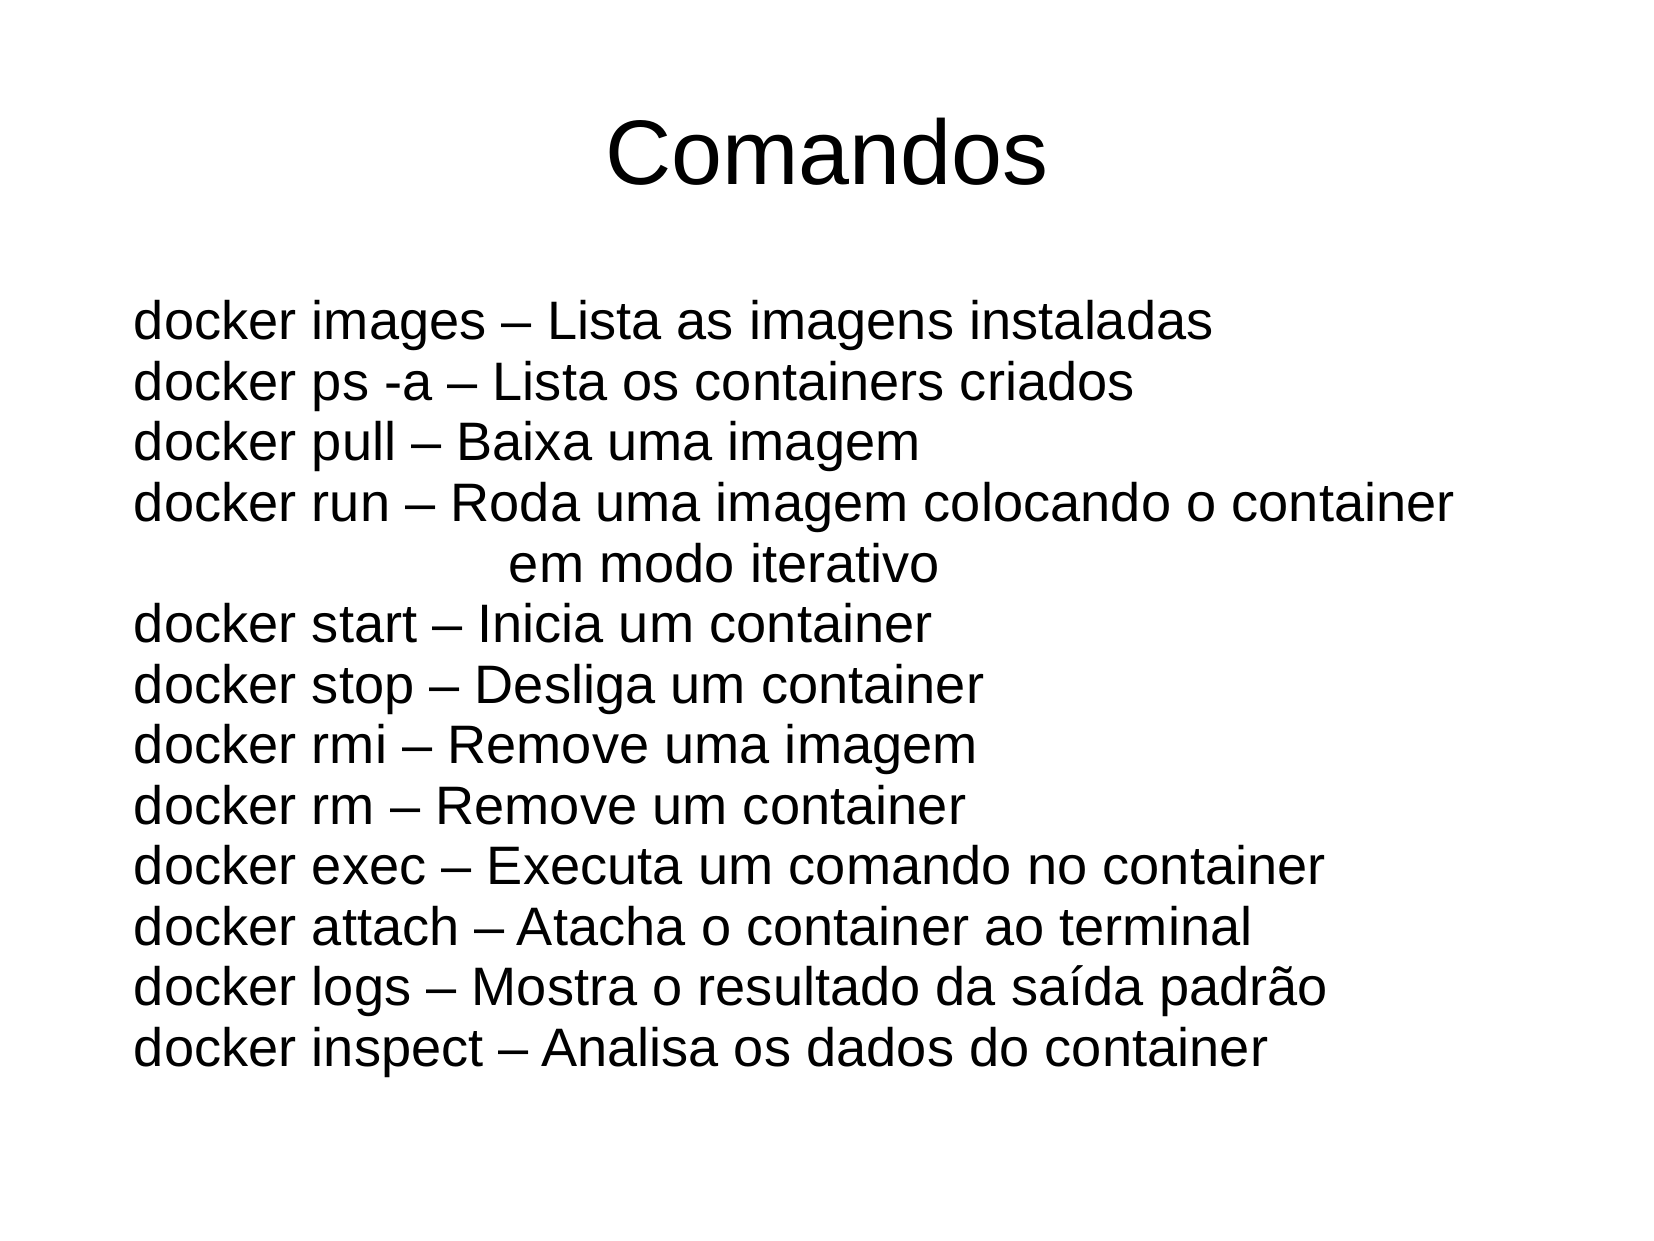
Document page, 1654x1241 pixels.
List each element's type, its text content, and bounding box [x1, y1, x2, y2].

title Comandos [82, 49, 1571, 257]
text_box docker images – Lista as imagens instaladas docker ps -a – Lista os containers criados docker pull – Baixa uma imagem docker run – Roda uma imagem colocando o container em modo iterativo docker start – Inicia um container docker stop – Desliga um container docker rmi – Remove uma imagem docker rm – Remove um container docker exec – Executa um comando no container docker attach – Atacha o container ao terminal docker logs – Mostra o resultado da saída padrão docker inspect – Analisa os dados do container [119, 283, 1533, 1086]
